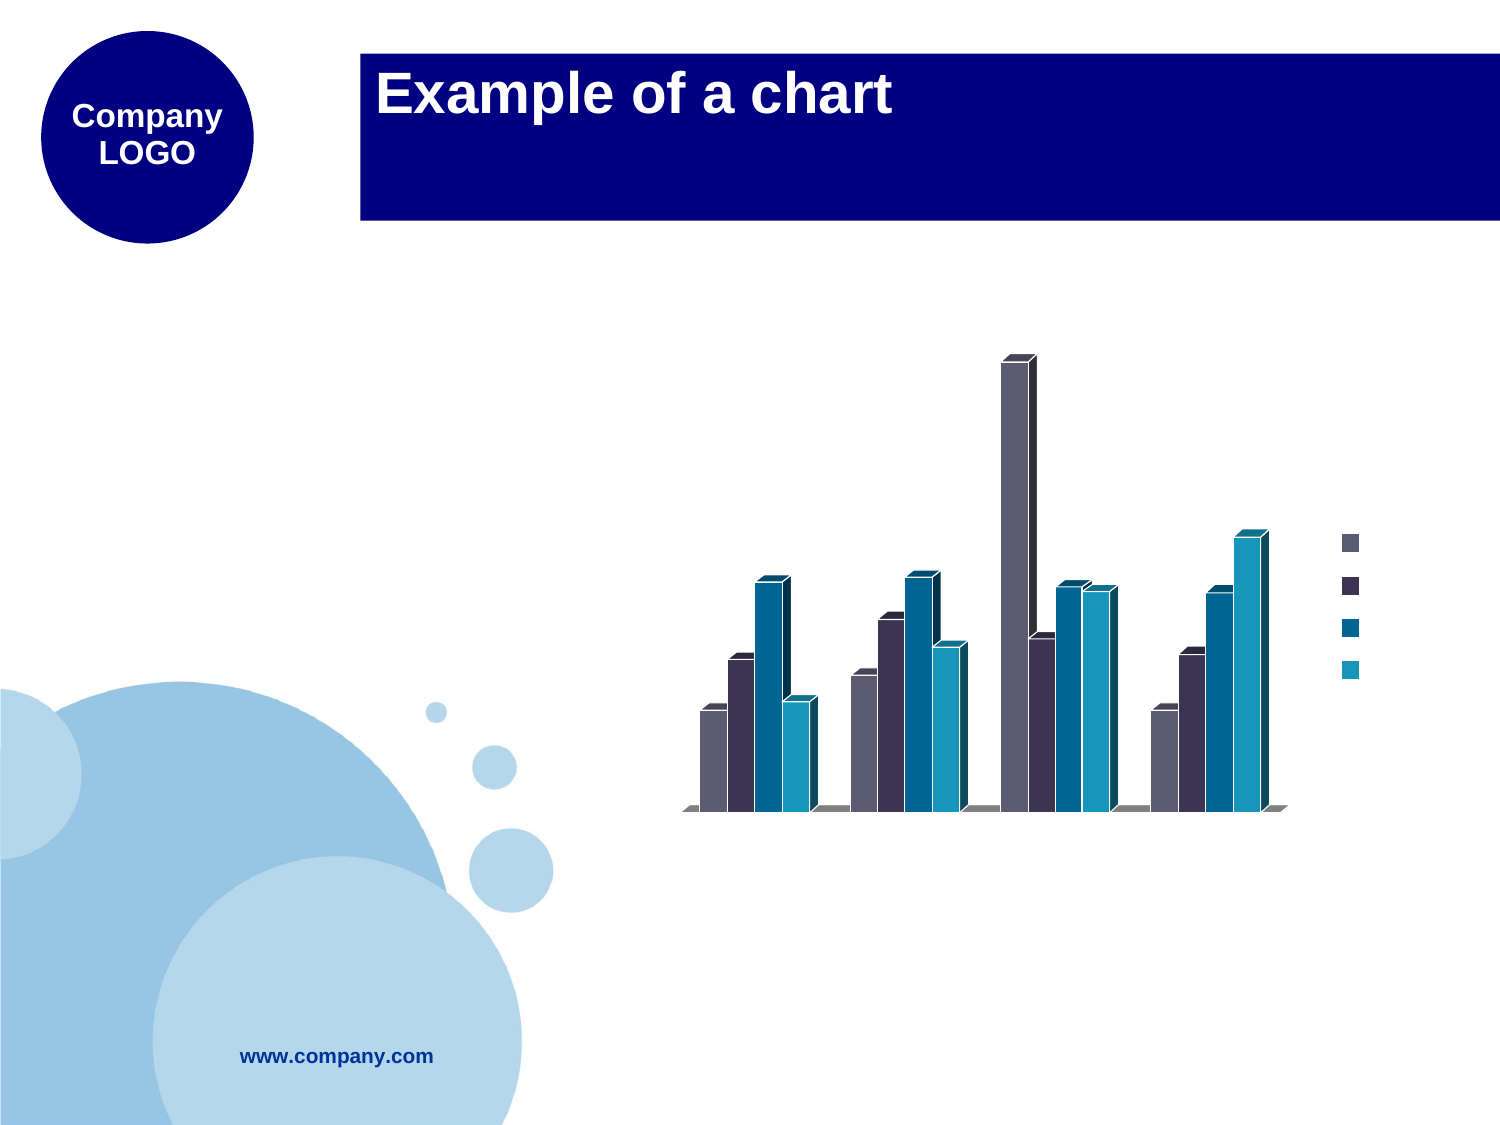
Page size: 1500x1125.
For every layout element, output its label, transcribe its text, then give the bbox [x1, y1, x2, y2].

picture [0, 638, 625, 1125]
chart [586, 317, 1464, 893]
title Example of a chart [360, 53, 1500, 221]
